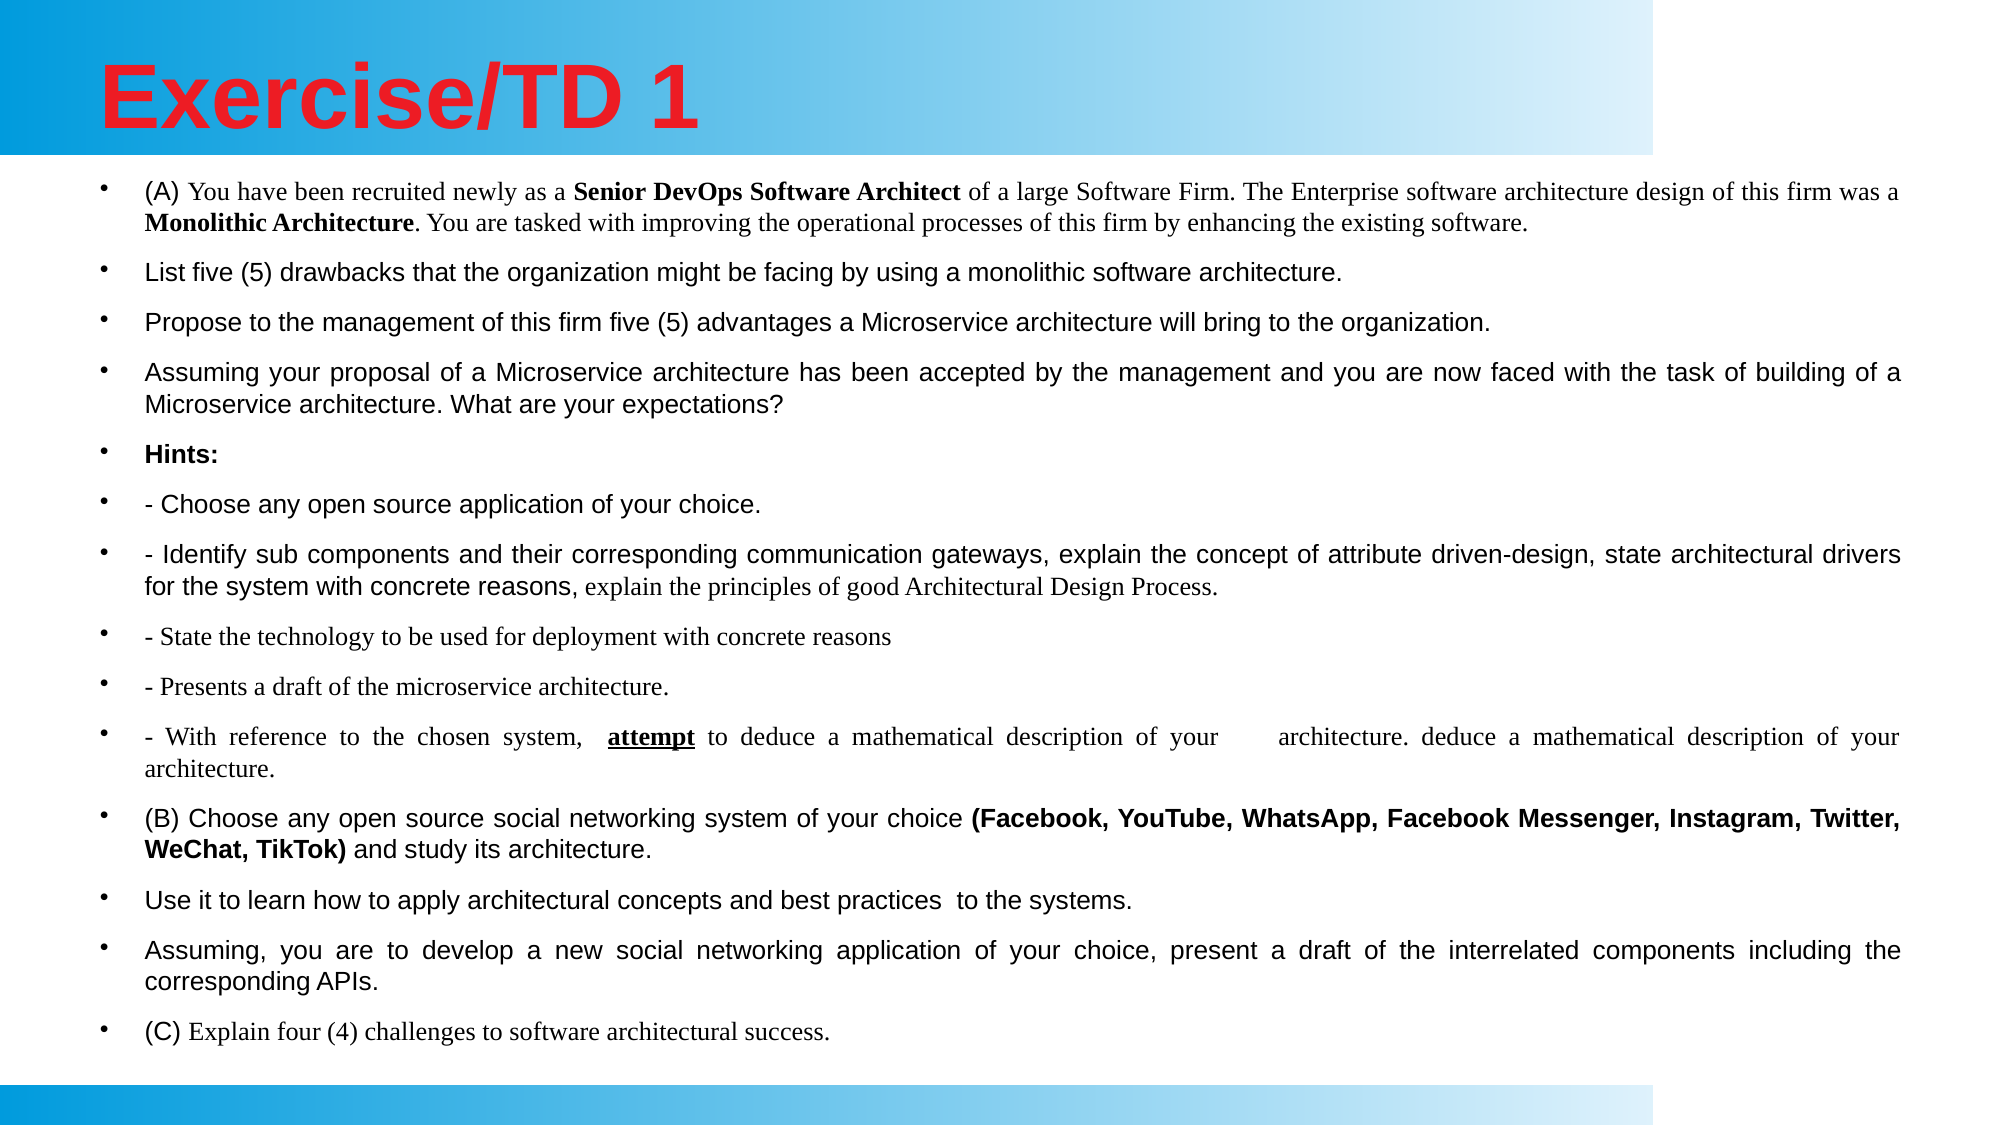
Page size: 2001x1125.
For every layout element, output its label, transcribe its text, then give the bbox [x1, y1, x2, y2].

title Exercise/TD 1 [99, 0, 1900, 173]
list (A) You have been recruited newly as a Senior DevOps Software Architect of a large Software Firm. The Enterprise software architecture design of this firm was a Monolithic Architecture. You are tasked with improving the operational processes of this firm by enhancing the existing software. List five (5) drawbacks that the organization might be facing by using a monolithic software architecture. Propose to the management of this firm five (5) advantages a Microservice architecture will bring to the organization. Assuming your proposal of a Microservice architecture has been accepted by the management and you are now faced with the task of building of a Microservice architecture. What are your expectations? Hints: - Choose any open source application of your choice. - Identify sub components and their corresponding communication gateways, explain the concept of attribute driven-design, state architectural drivers for the system with concrete reasons, explain the principles of good Architectural Design Process. - State the technology to be used for deployment with concrete reasons - Presents a draft of the microservice architecture. - With reference to the chosen system, attempt to deduce a mathematical description of your architecture. deduce a mathematical description of your architecture. (B) Choose any open source social networking system of your choice (Facebook, YouTube, WhatsApp, Facebook Messenger, Instagram, Twitter, WeChat, TikTok) and study its architecture. Use it to learn how to apply architectural concepts and best practices to the systems. Assuming, you are to develop a new social networking application of your choice, present a draft of the interrelated components including the corresponding APIs. (C) Explain four (4) challenges to software architectural success. [99, 173, 1900, 1059]
